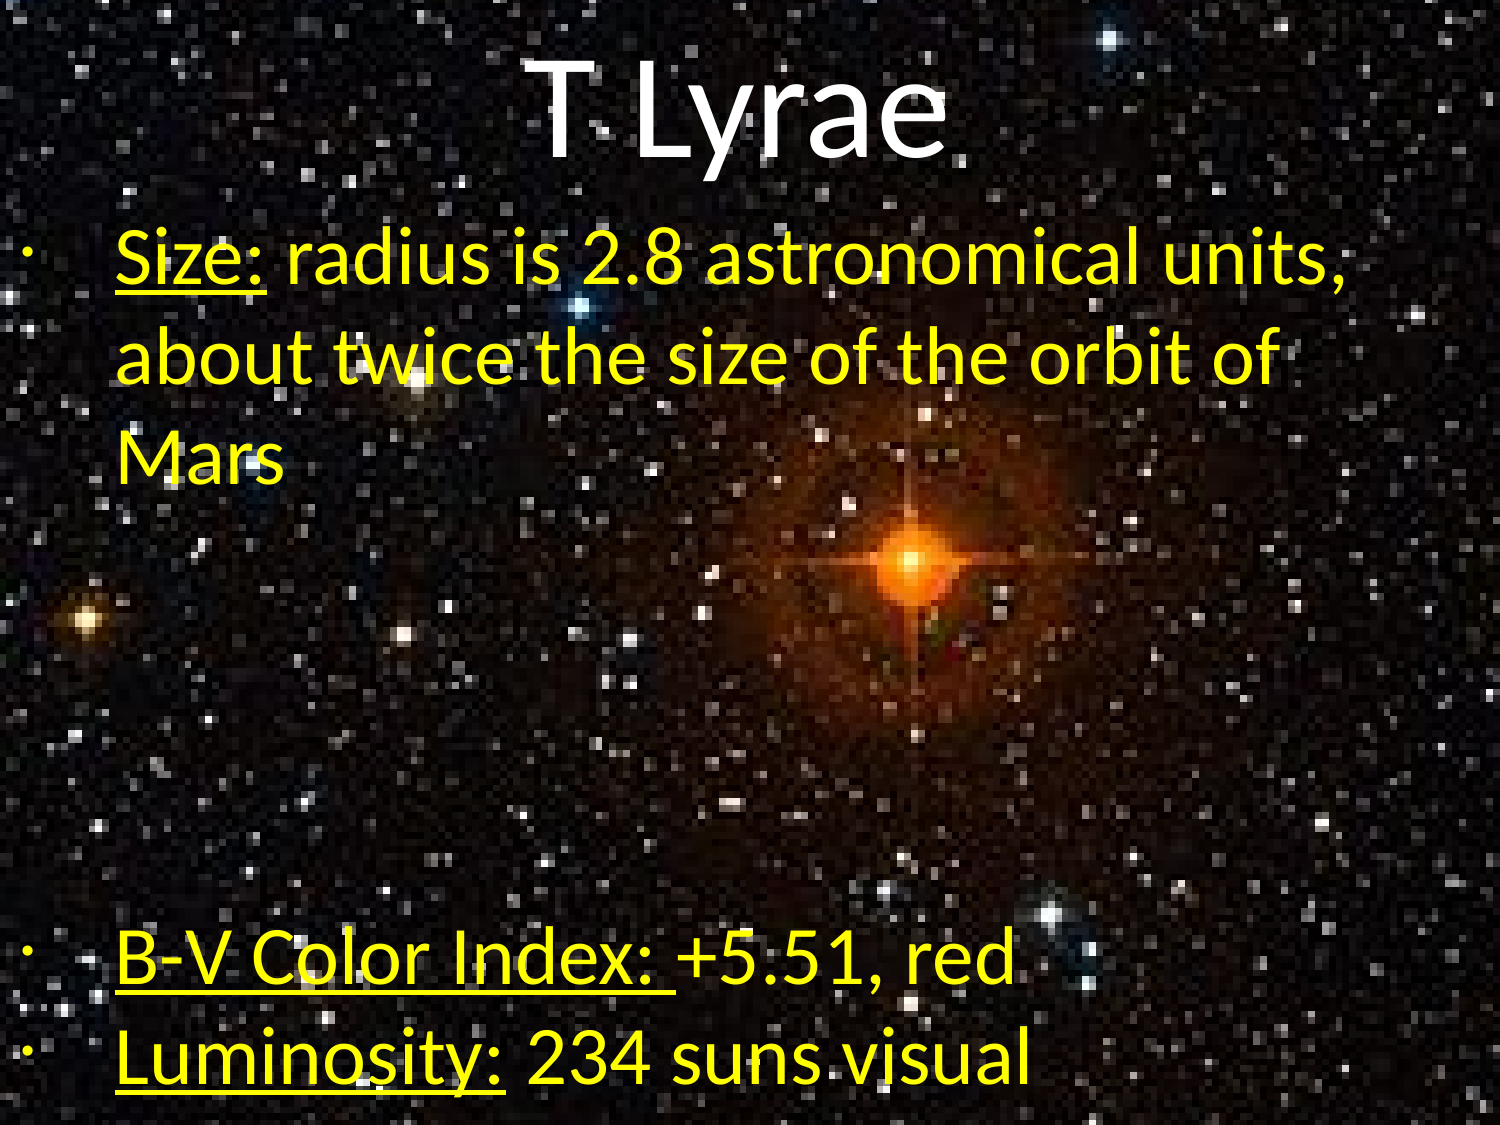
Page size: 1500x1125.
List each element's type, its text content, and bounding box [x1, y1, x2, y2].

text_box Size: radius is 2.8 astronomical units, about twice the size of the orbit of Mars B-V Color Index: +5.51, red Luminosity: 234 suns visual [6, 193, 1441, 1109]
picture [0, 0, 1500, 1125]
text_box T Lyrae [462, 0, 1013, 193]
